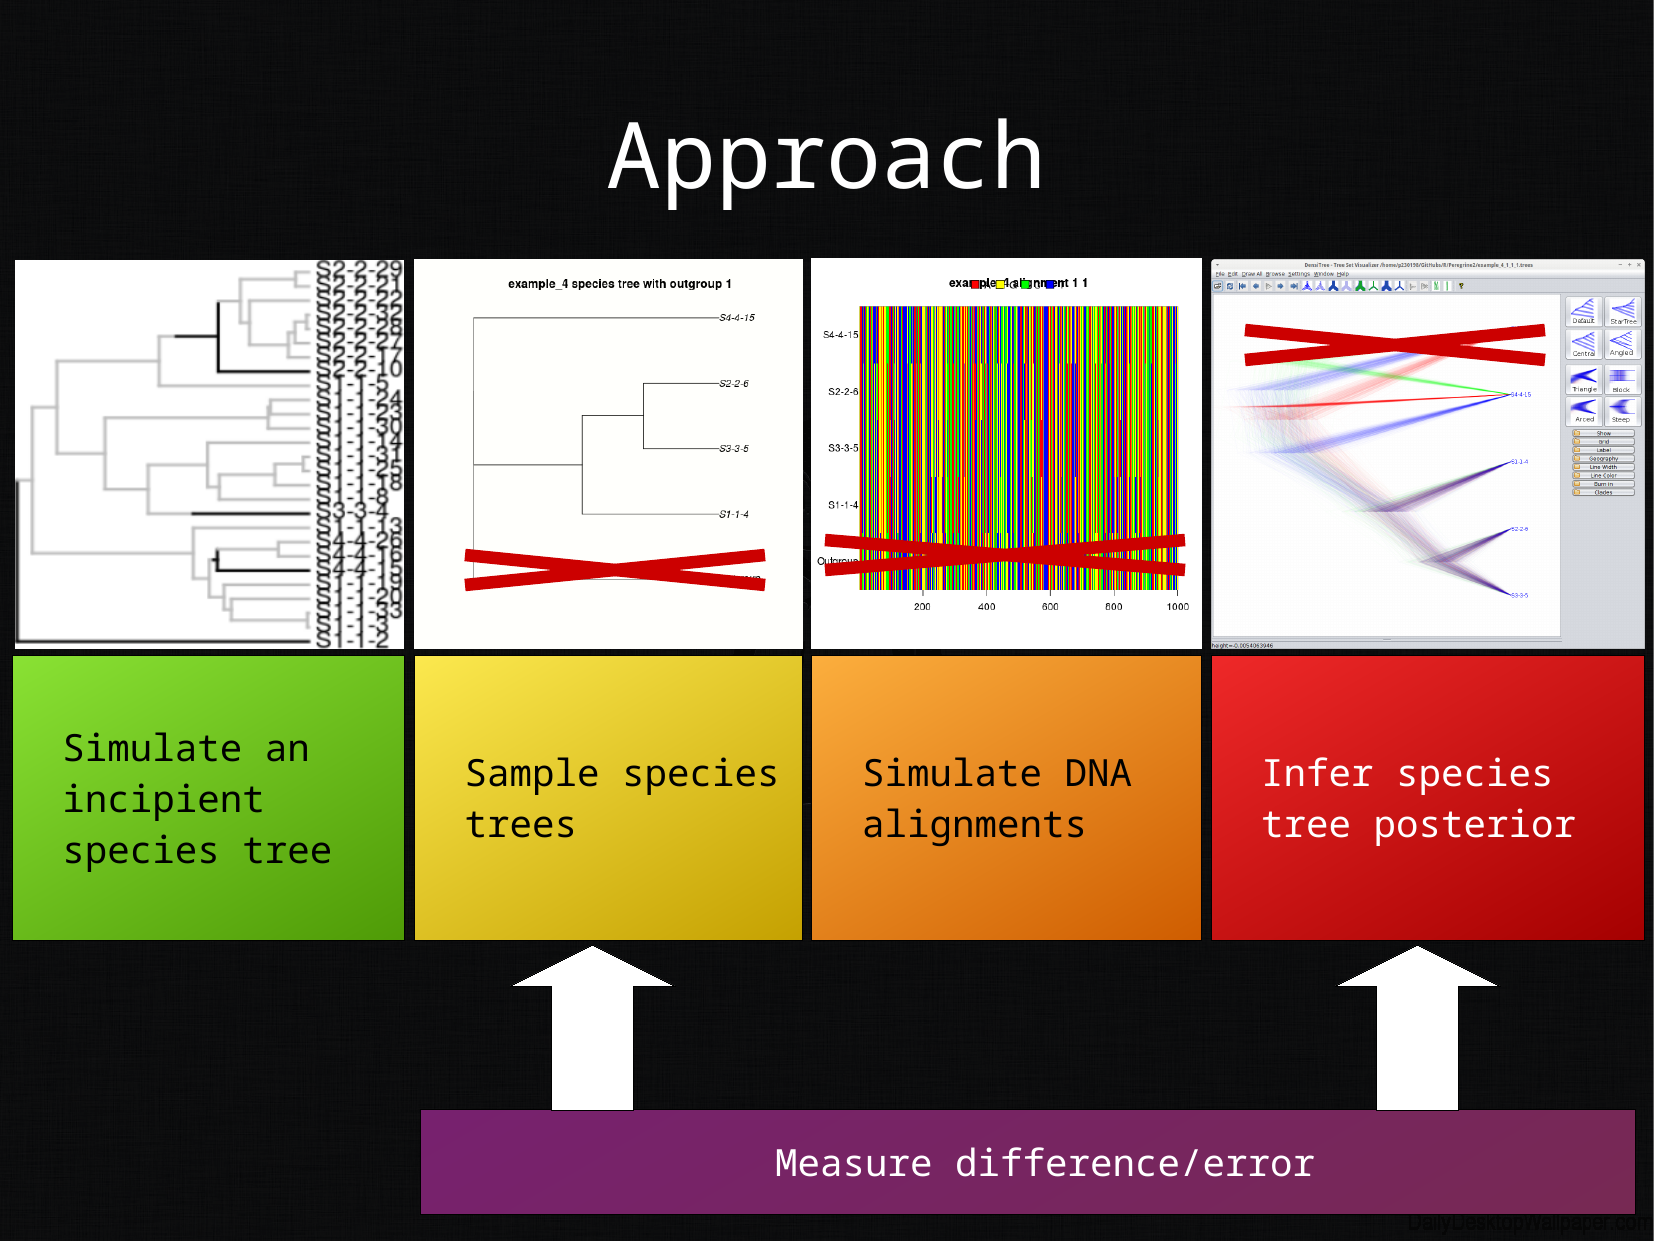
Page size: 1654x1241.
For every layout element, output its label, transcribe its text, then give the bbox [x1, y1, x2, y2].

title Approach [82, 49, 1571, 257]
text_box [1335, 945, 1501, 1111]
text_box Infer species tree posterior [1211, 655, 1645, 941]
text_box [510, 945, 676, 1111]
picture [0, 0, 1654, 1241]
text_box Measure difference/error [420, 1109, 1636, 1215]
text_box Sample species trees [414, 655, 803, 941]
text_box Simulate DNA alignments [811, 655, 1202, 941]
text_box Simulate an incipient species tree [12, 655, 405, 941]
